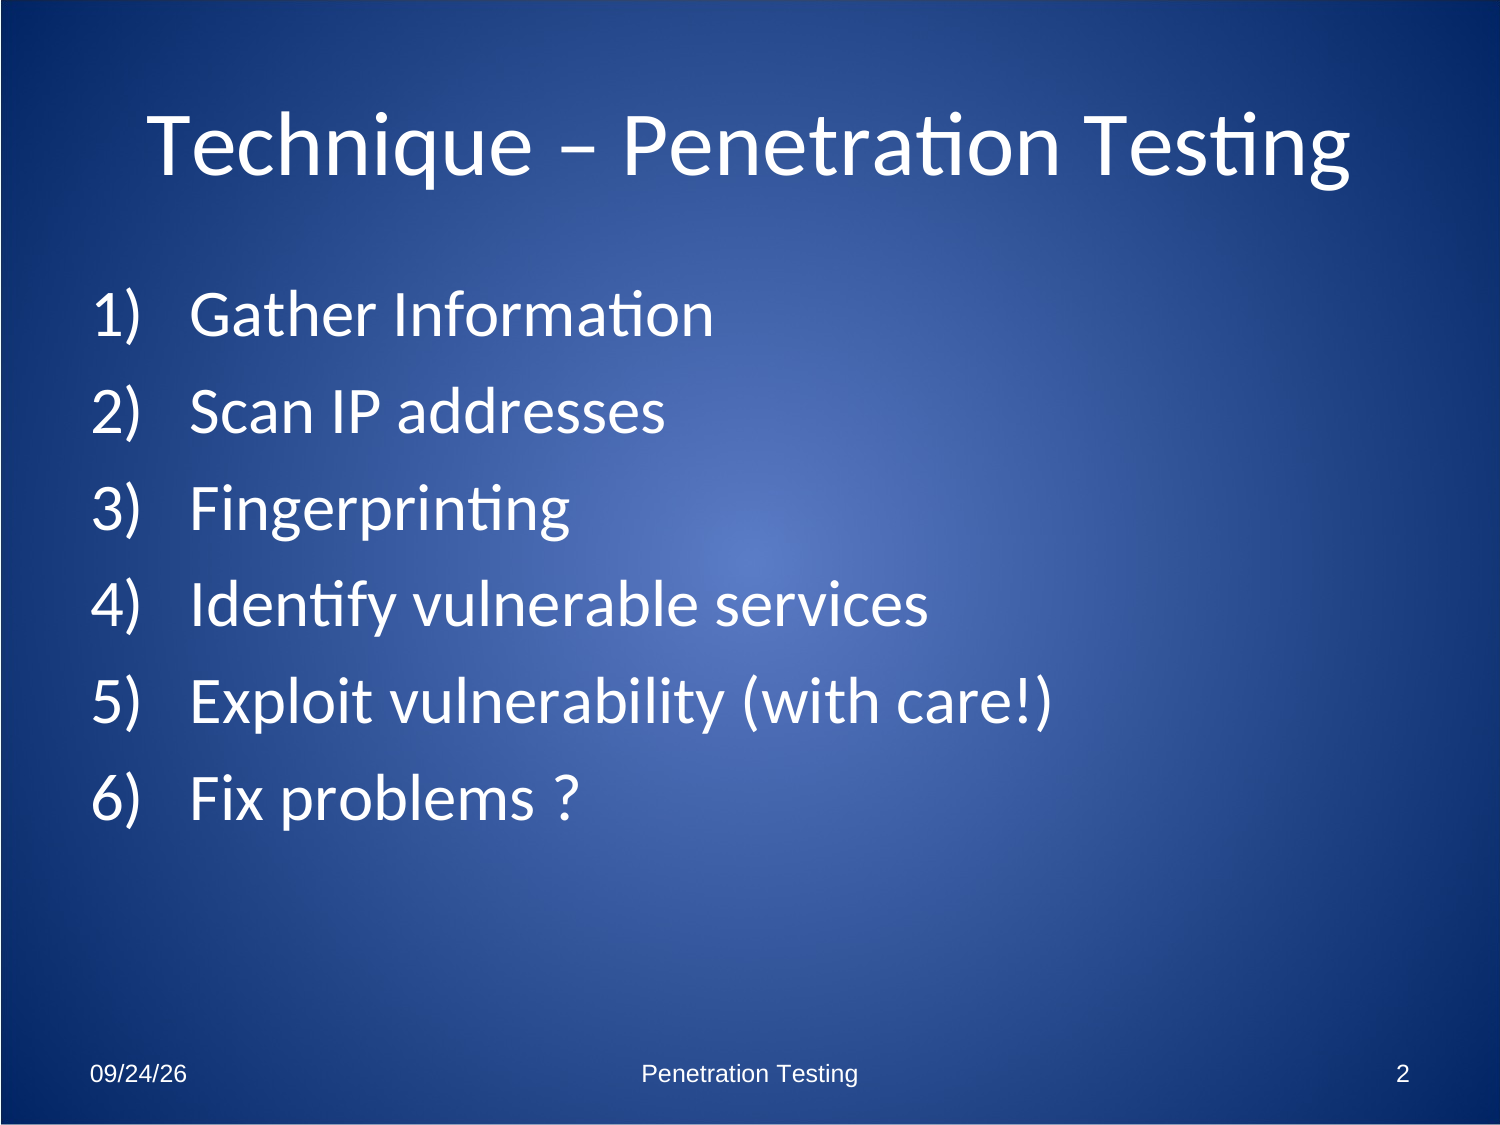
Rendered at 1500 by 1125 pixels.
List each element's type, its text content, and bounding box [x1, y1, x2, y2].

title Technique – Penetration Testing [75, 21, 1426, 257]
text_box Penetration Testing [512, 1042, 988, 1103]
text_box <number> [1074, 1042, 1426, 1103]
picture [0, 0, 1500, 1125]
text_box 03/17/11 [74, 1042, 426, 1103]
list Gather Information Scan IP addresses Fingerprinting Identify vulnerable services Exploit vulnerability (with care!) Fix problems ? [75, 262, 1426, 1005]
